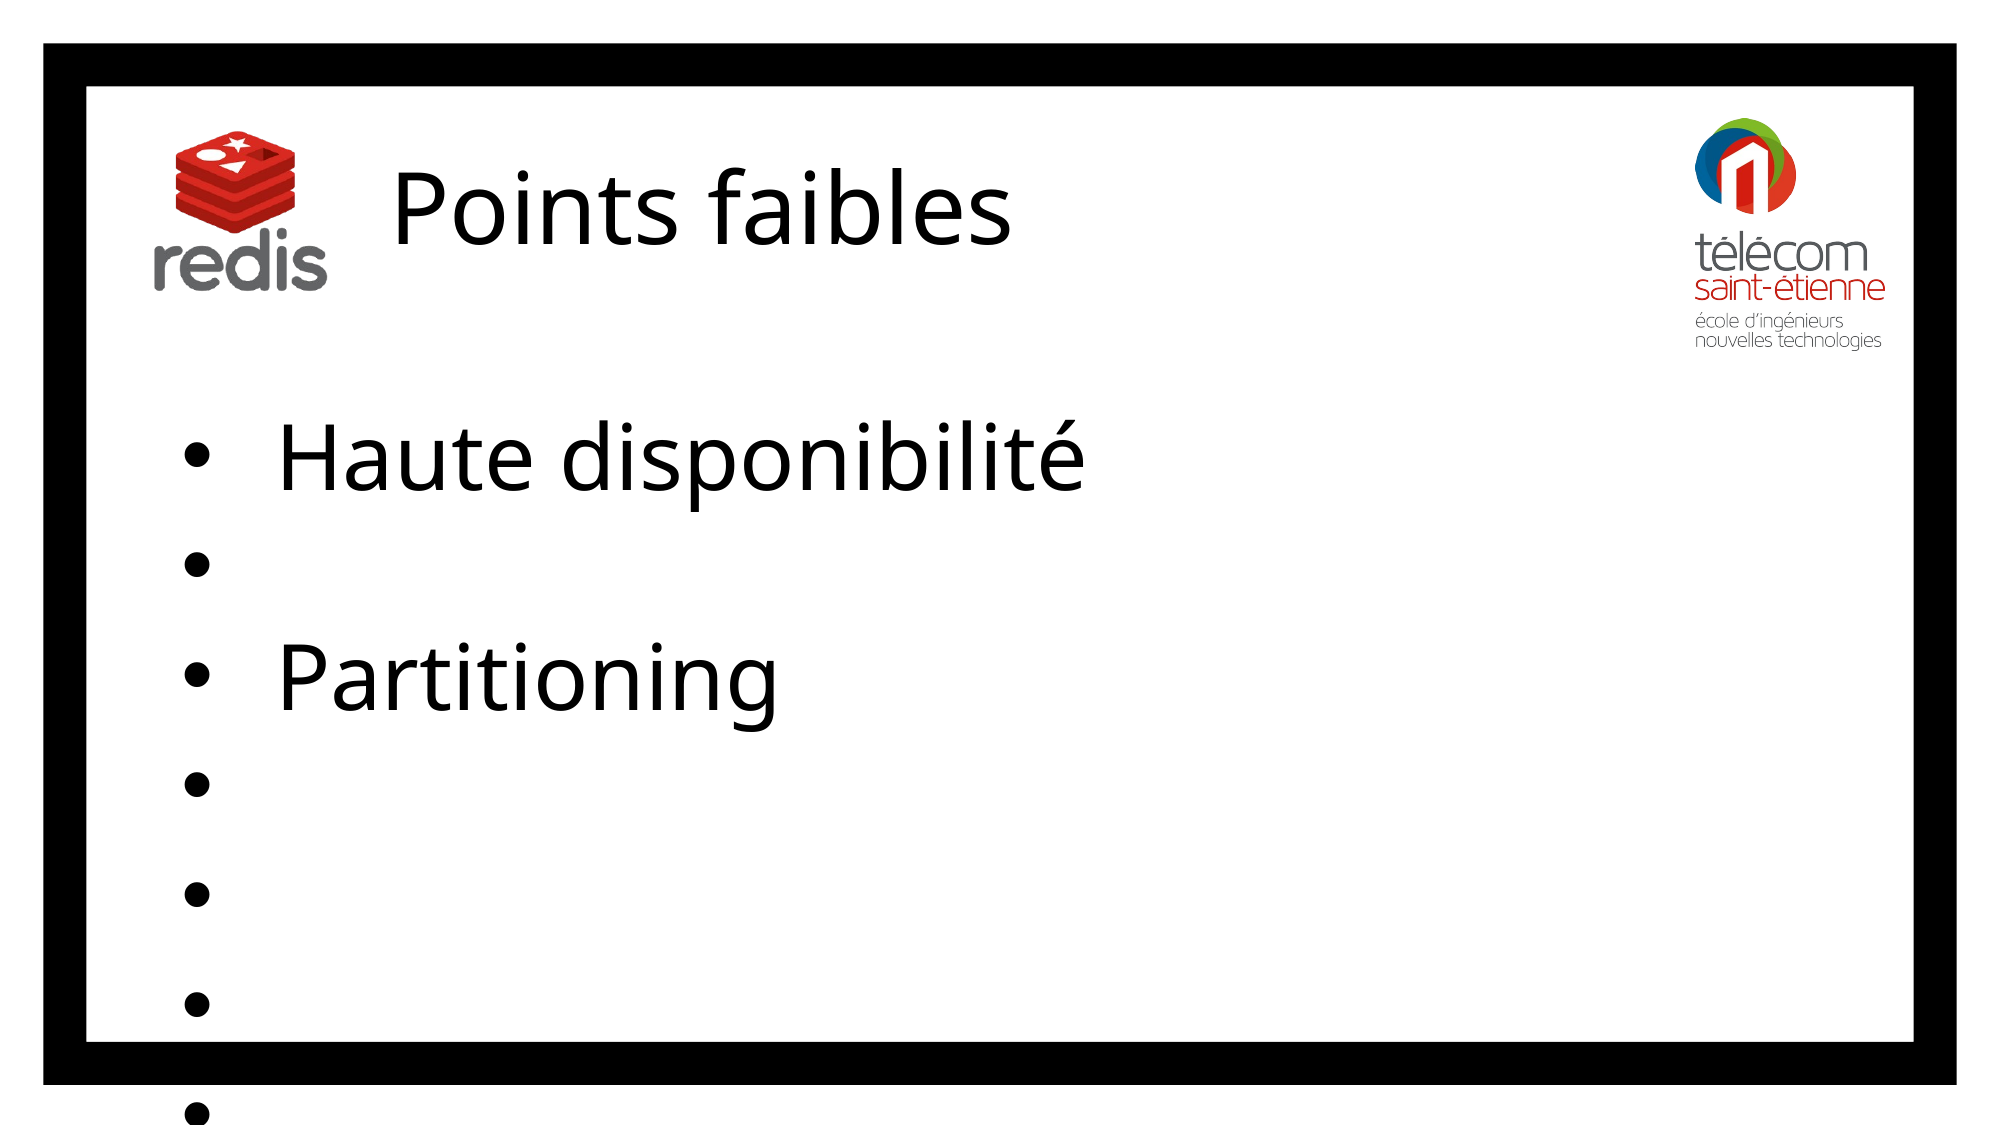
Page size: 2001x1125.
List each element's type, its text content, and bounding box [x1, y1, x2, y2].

picture [1715, 134, 1730, 138]
text_box Haute disponibilité Partitioning [166, 391, 1849, 1125]
title Points faibles [369, 138, 1849, 304]
picture [129, 116, 351, 304]
picture [1695, 118, 1885, 351]
